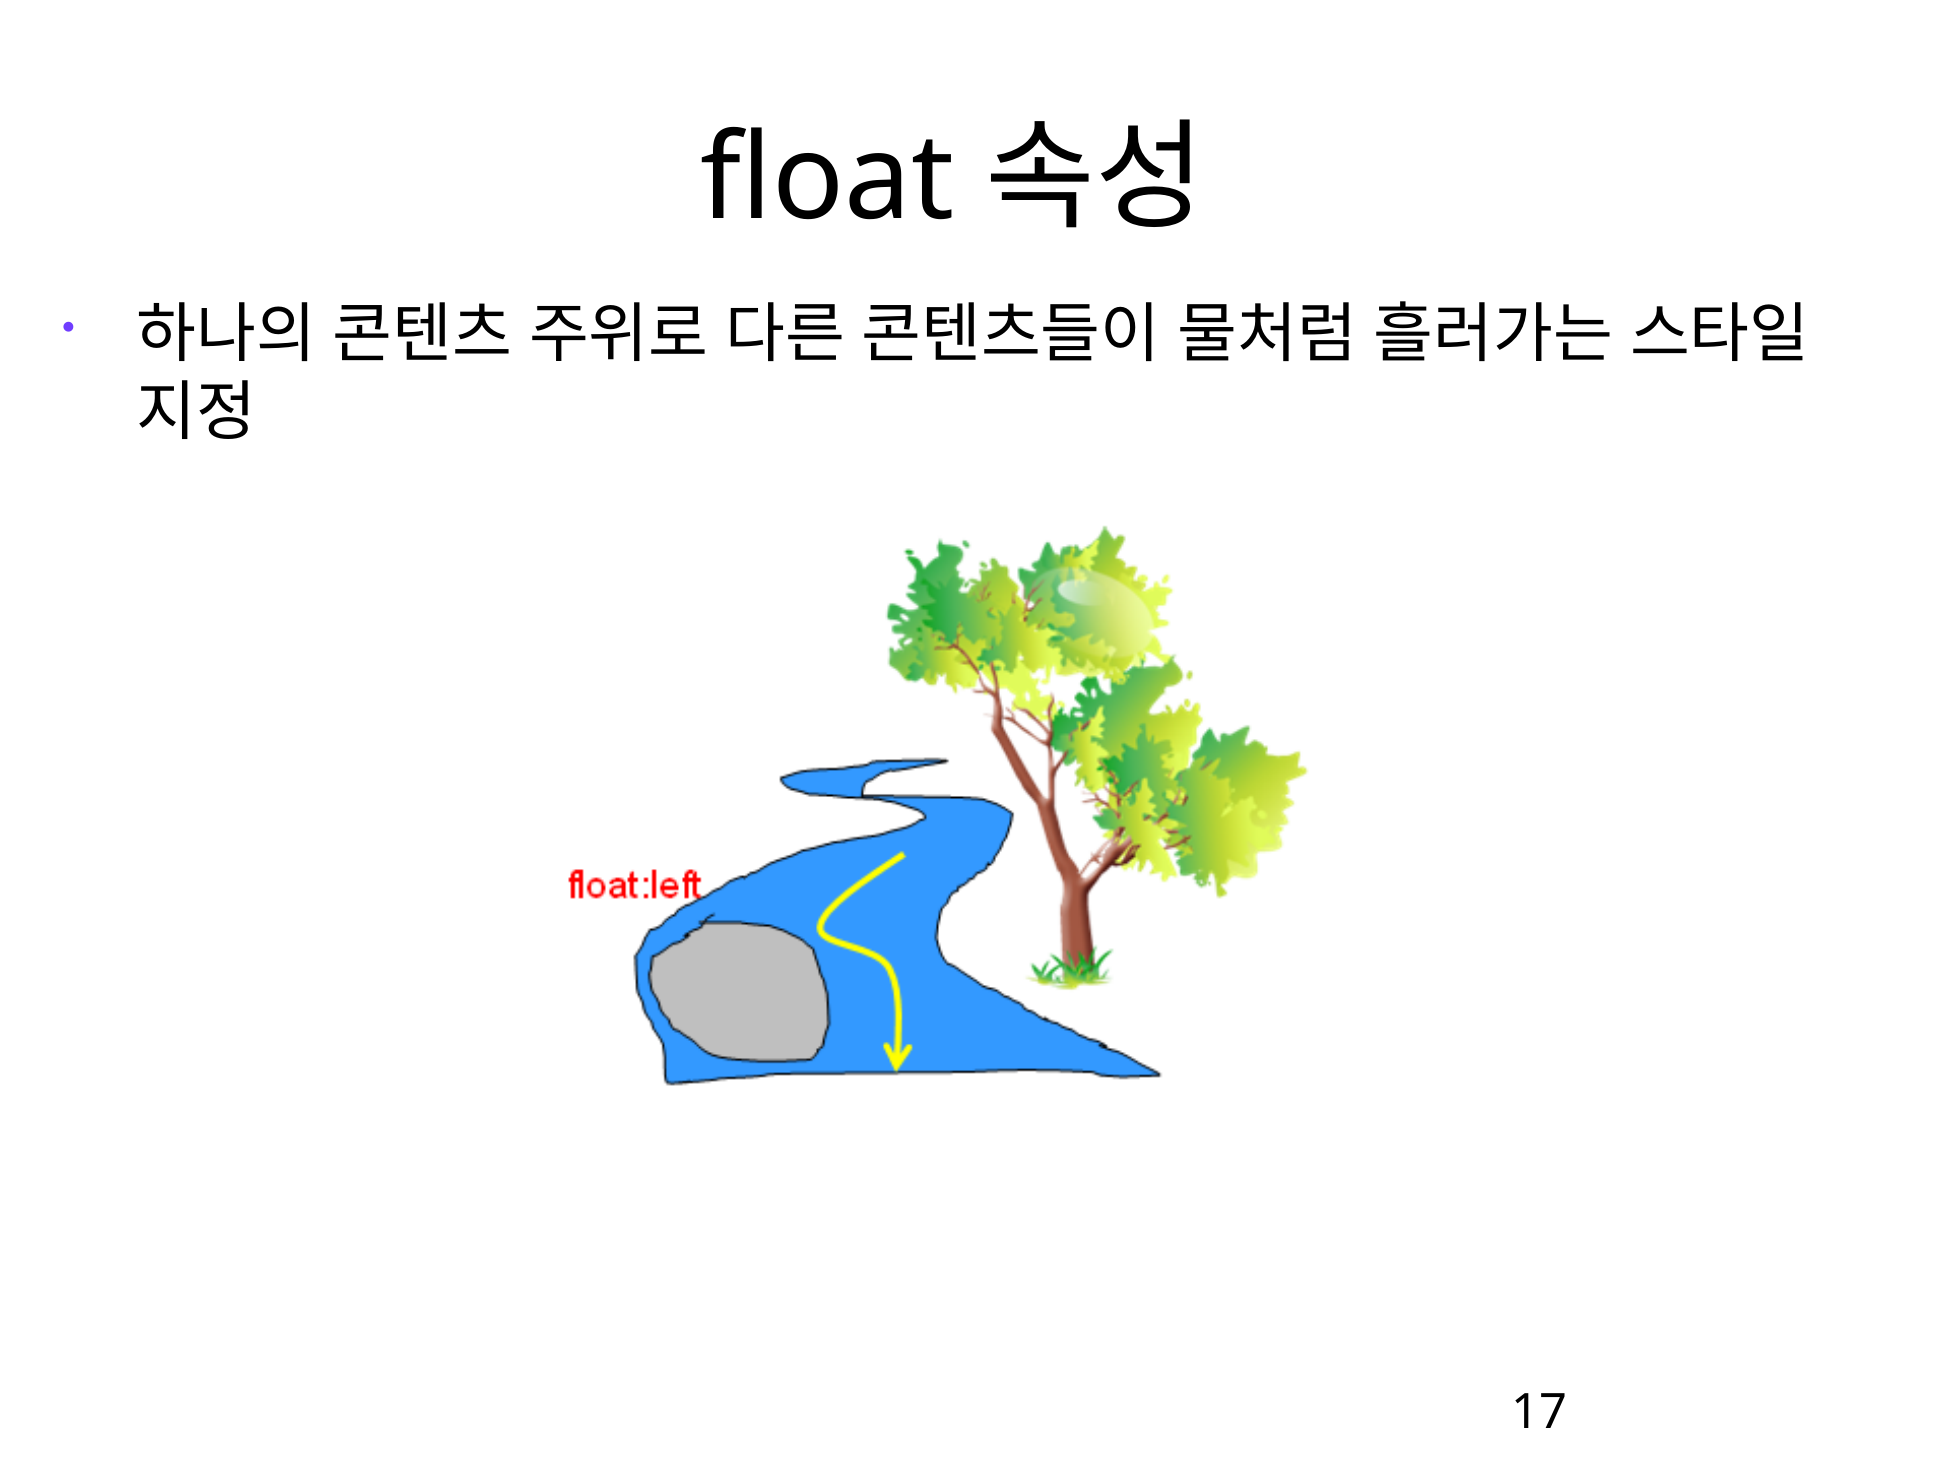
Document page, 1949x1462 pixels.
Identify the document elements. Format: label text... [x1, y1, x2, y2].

slide_number <숫자> [1496, 1372, 1899, 1462]
title float 속성 [156, 92, 1749, 255]
list 하나의 콘텐츠 주위로 다른 콘텐츠들이 물처럼 흘러가는 스타일 지정 [48, 284, 1897, 1343]
picture [549, 482, 1331, 1110]
